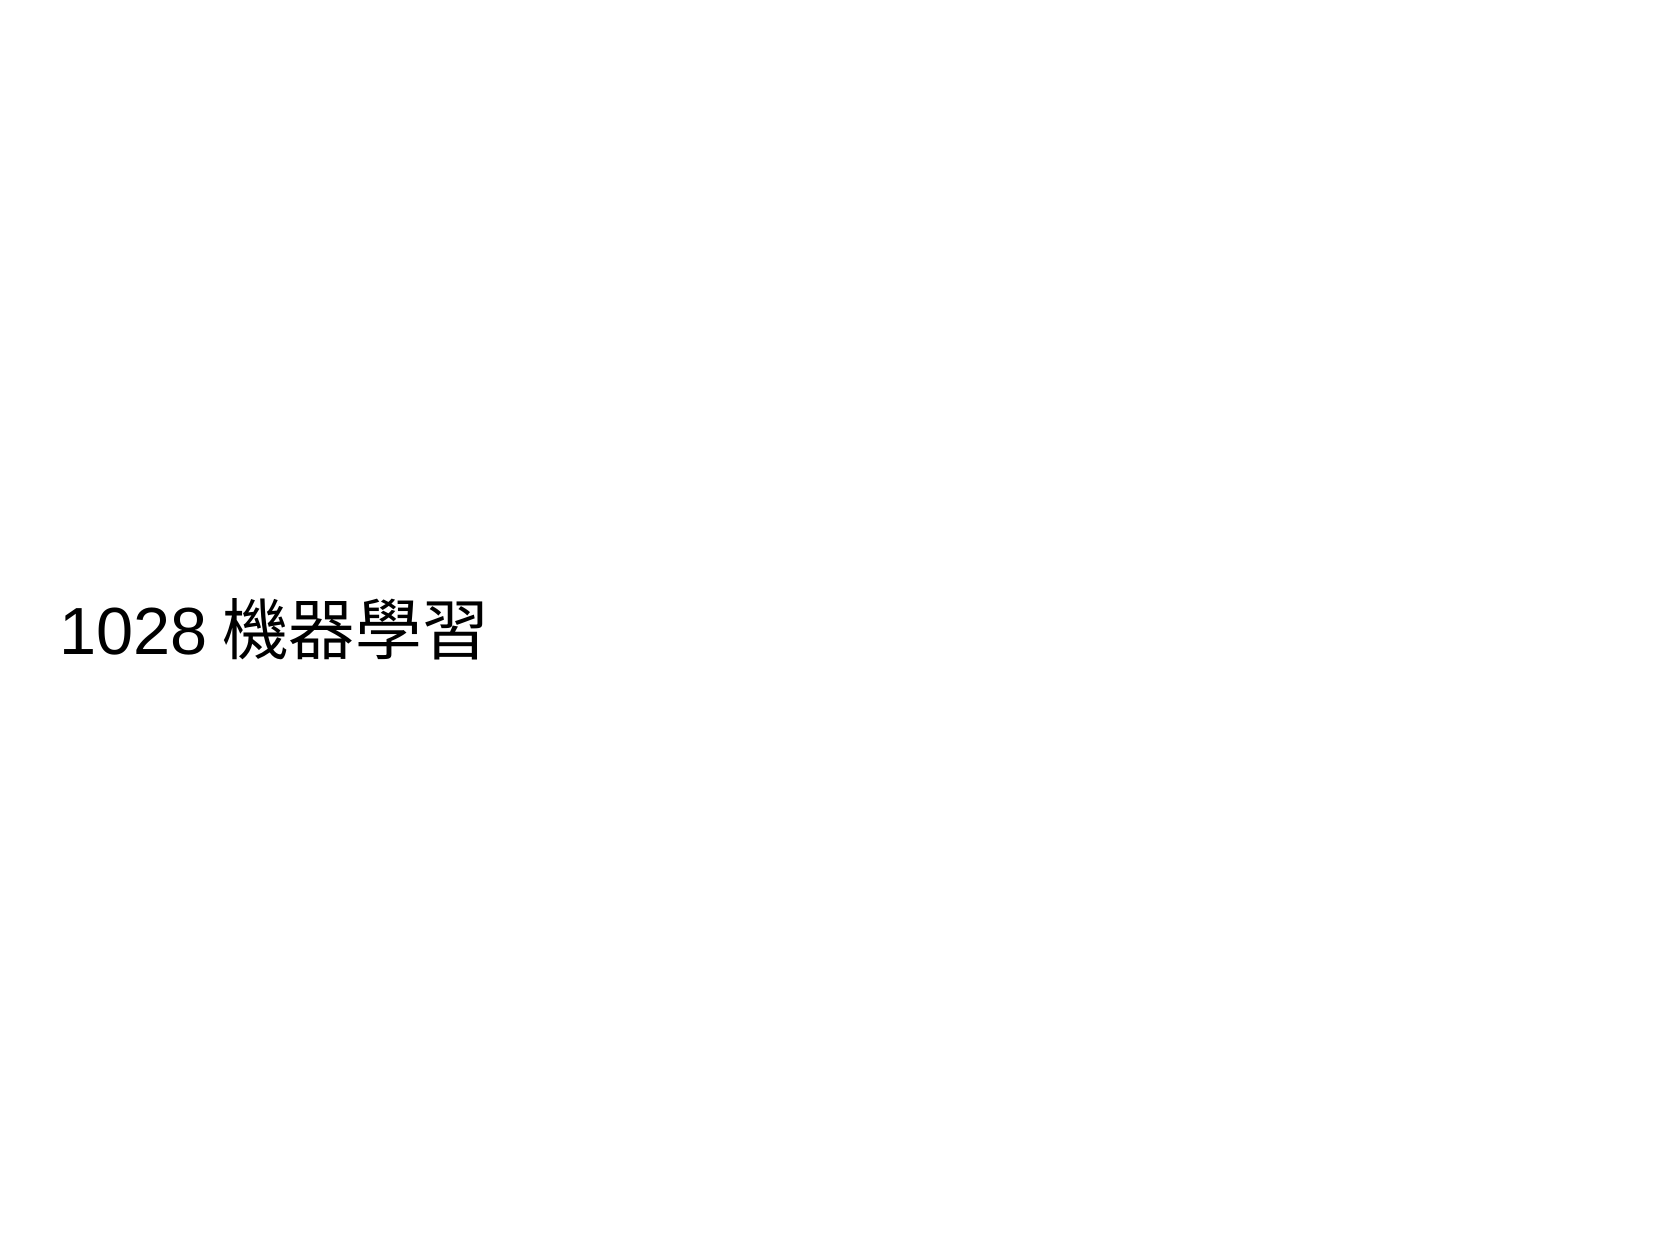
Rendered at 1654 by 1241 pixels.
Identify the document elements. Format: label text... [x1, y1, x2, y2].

subtitle 1028機器學習 [59, 307, 1548, 944]
